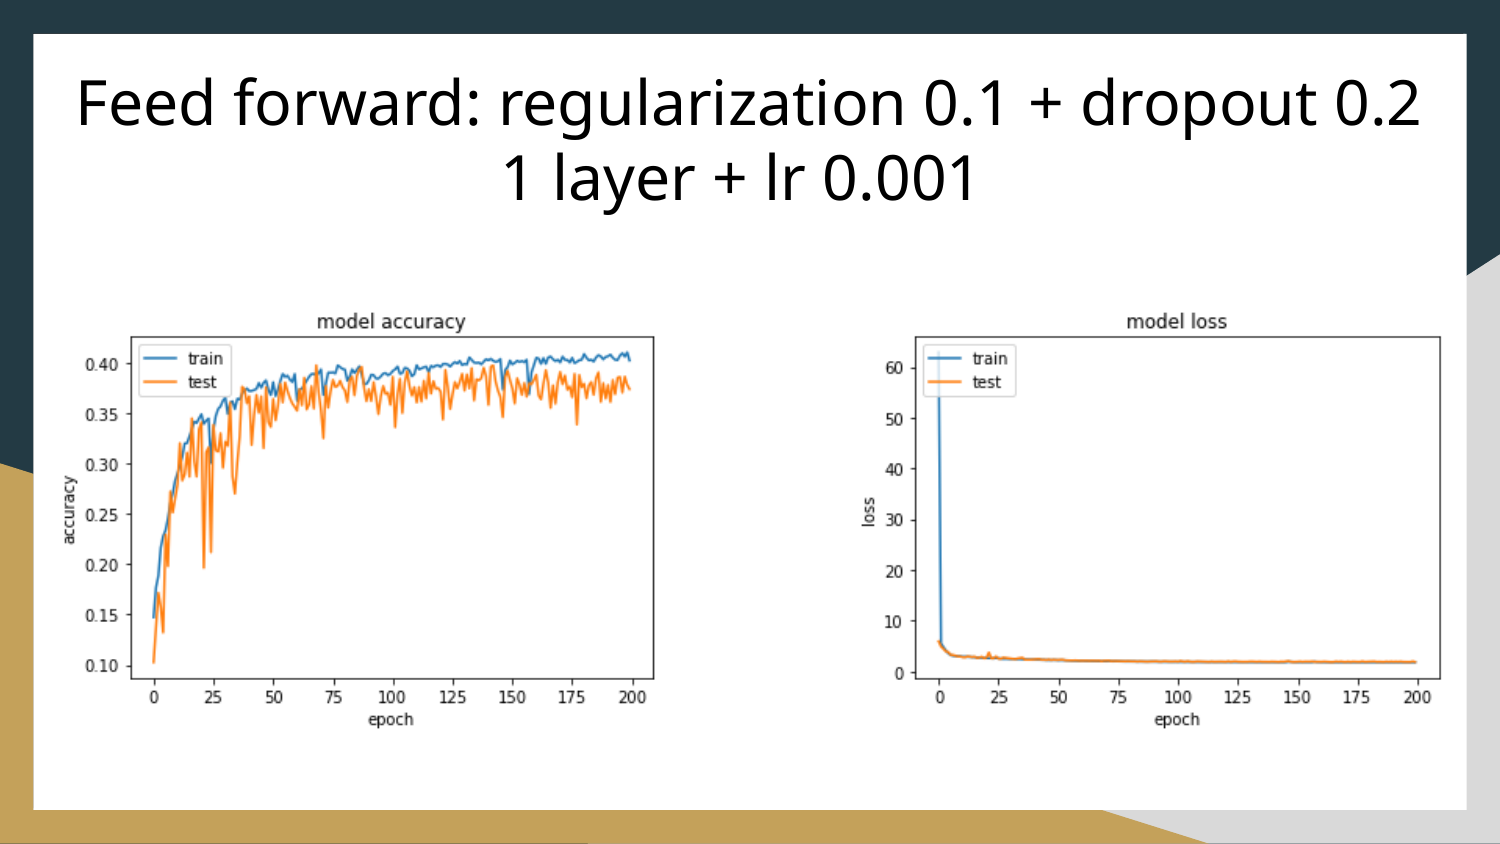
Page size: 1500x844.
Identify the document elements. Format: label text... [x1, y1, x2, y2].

picture [51, 302, 664, 738]
title Feed forward: regularization 0.1 + dropout 0.2 1 layer + lr 0.001 [51, 48, 1449, 283]
picture [851, 302, 1449, 738]
